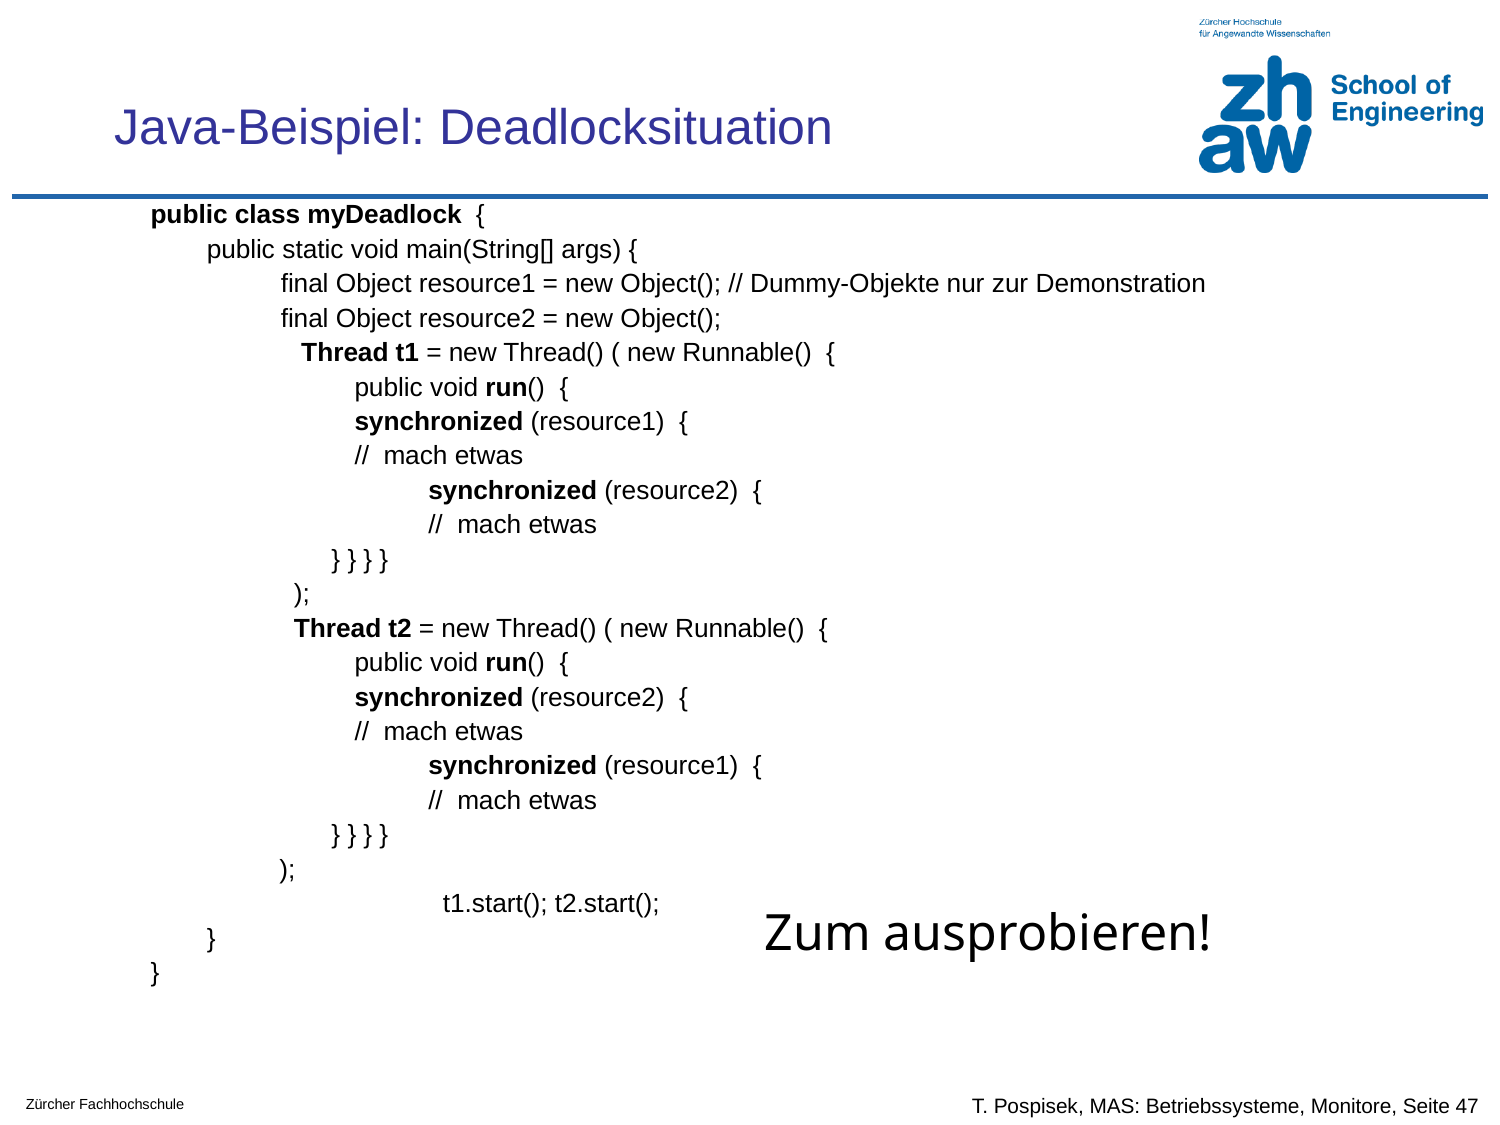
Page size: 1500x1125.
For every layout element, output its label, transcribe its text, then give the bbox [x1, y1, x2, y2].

list public class myDeadlock { public static void main(String[] args) { final Object resource1 = new Object(); // Dummy-Objekte nur zur Demonstration final Object resource2 = new Object(); Thread t1 = new Thread() ( new Runnable() { public void run() { synchronized (resource1) { // mach etwas synchronized (resource2) { // mach etwas } } } } ); Thread t2 = new Thread() ( new Runnable() { public void run() { synchronized (resource2) { // mach etwas synchronized (resource1) { // mach etwas } } } } ); t1.start(); t2.start(); } } [135, 196, 1374, 1035]
picture [1199, 19, 1483, 173]
text_box Zum ausprobieren! [749, 893, 1364, 988]
title Java-Beispiel: Deadlocksituation [99, 50, 1379, 163]
